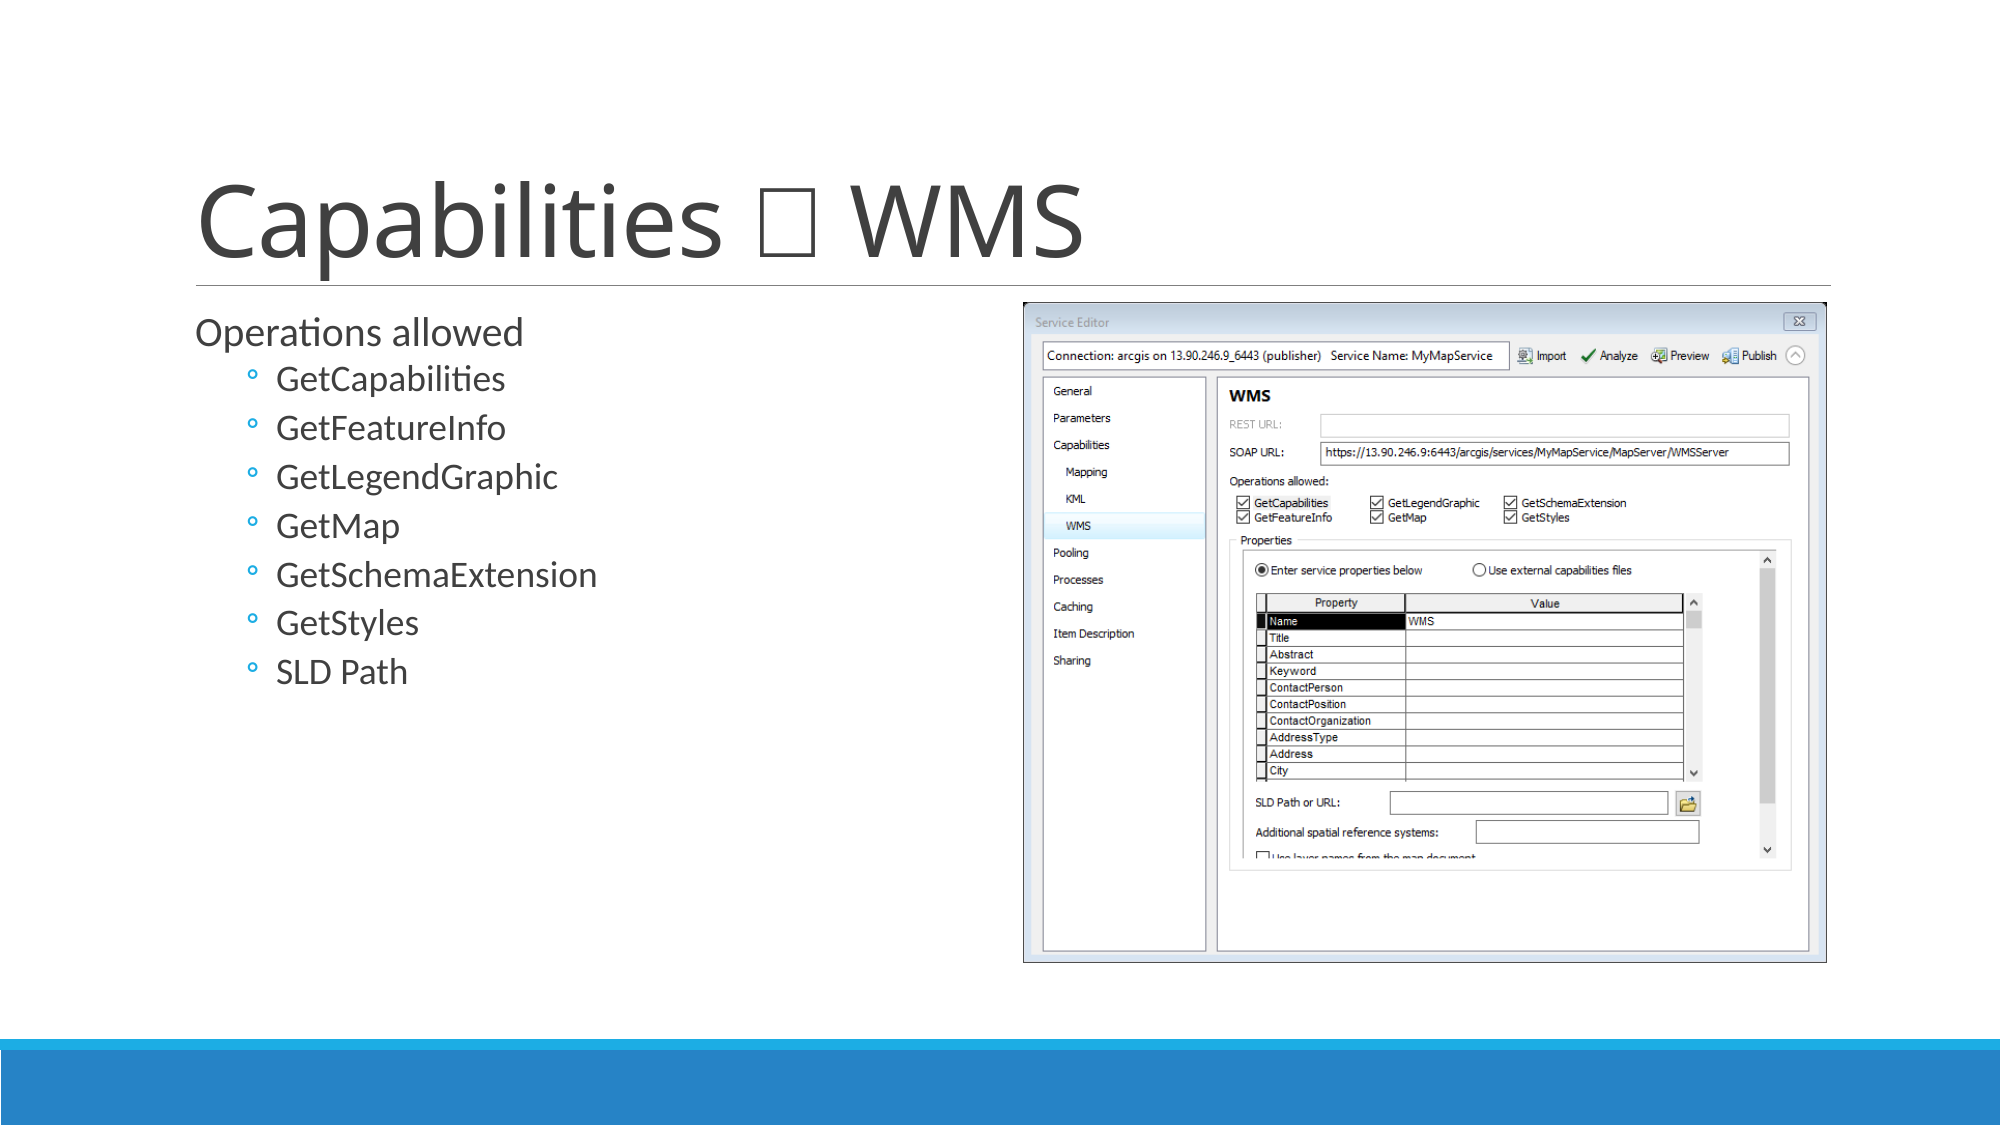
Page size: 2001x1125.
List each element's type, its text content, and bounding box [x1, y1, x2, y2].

list Operations allowed GetCapabilities GetFeatureInfo GetLegendGraphic GetMap GetSchemaExtension GetStyles SLD Path [180, 302, 991, 963]
picture [1023, 302, 1827, 963]
title Capabilities  WMS [180, 47, 1831, 286]
